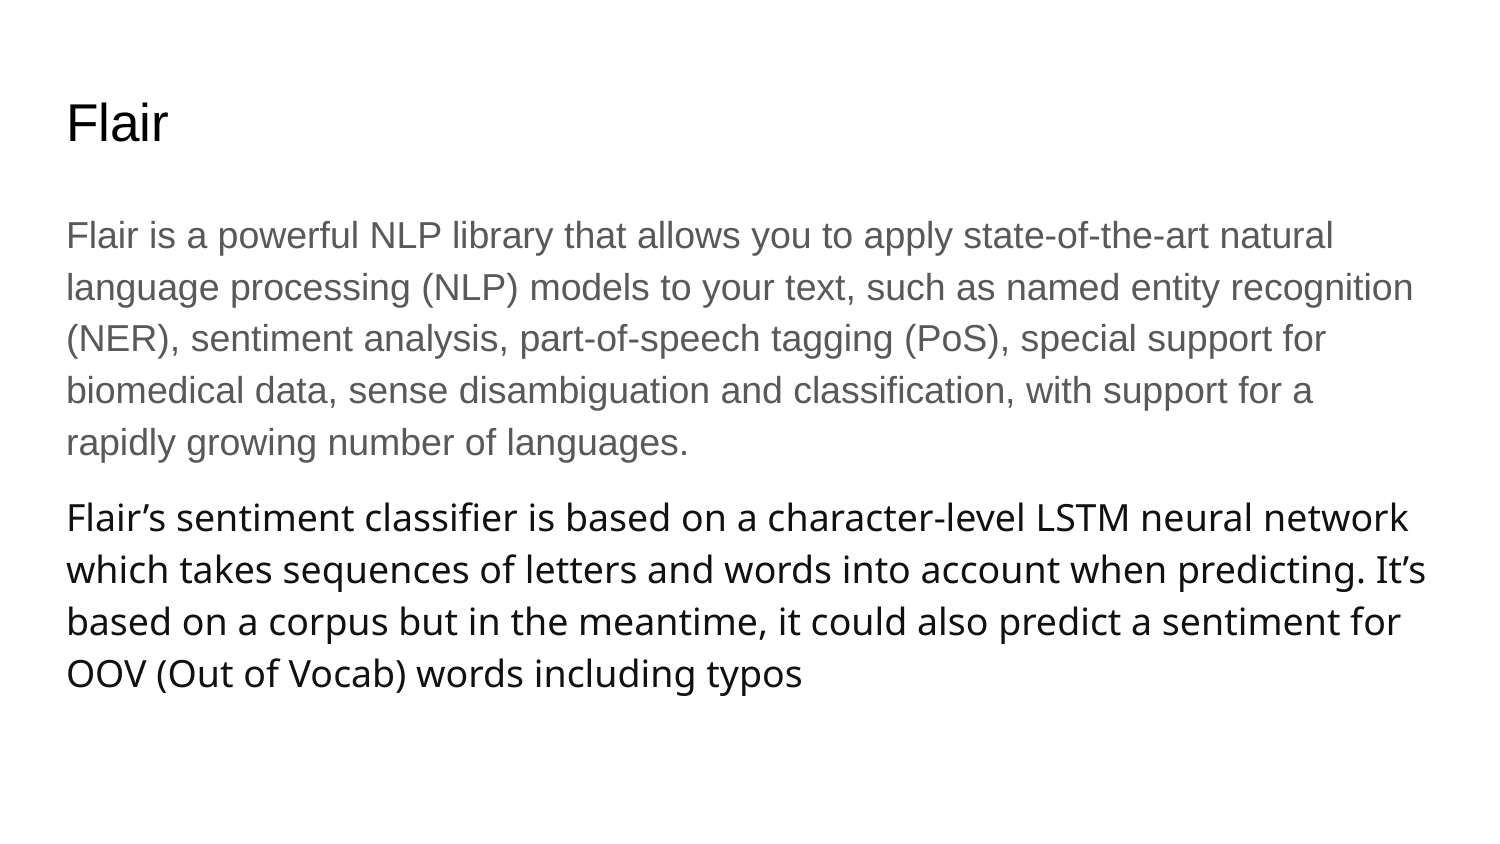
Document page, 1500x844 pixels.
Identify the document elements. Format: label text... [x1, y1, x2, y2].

title Flair [51, 72, 1449, 167]
list Flair is a powerful NLP library that allows you to apply state-of-the-art natural language processing (NLP) models to your text, such as named entity recognition (NER), sentiment analysis, part-of-speech tagging (PoS), special support for biomedical data, sense disambiguation and classification, with support for a rapidly growing number of languages. Flair’s sentiment classifier is based on a character-level LSTM neural network which takes sequences of letters and words into account when predicting. It’s based on a corpus but in the meantime, it could also predict a sentiment for OOV (Out of Vocab) words including typos [51, 189, 1449, 750]
